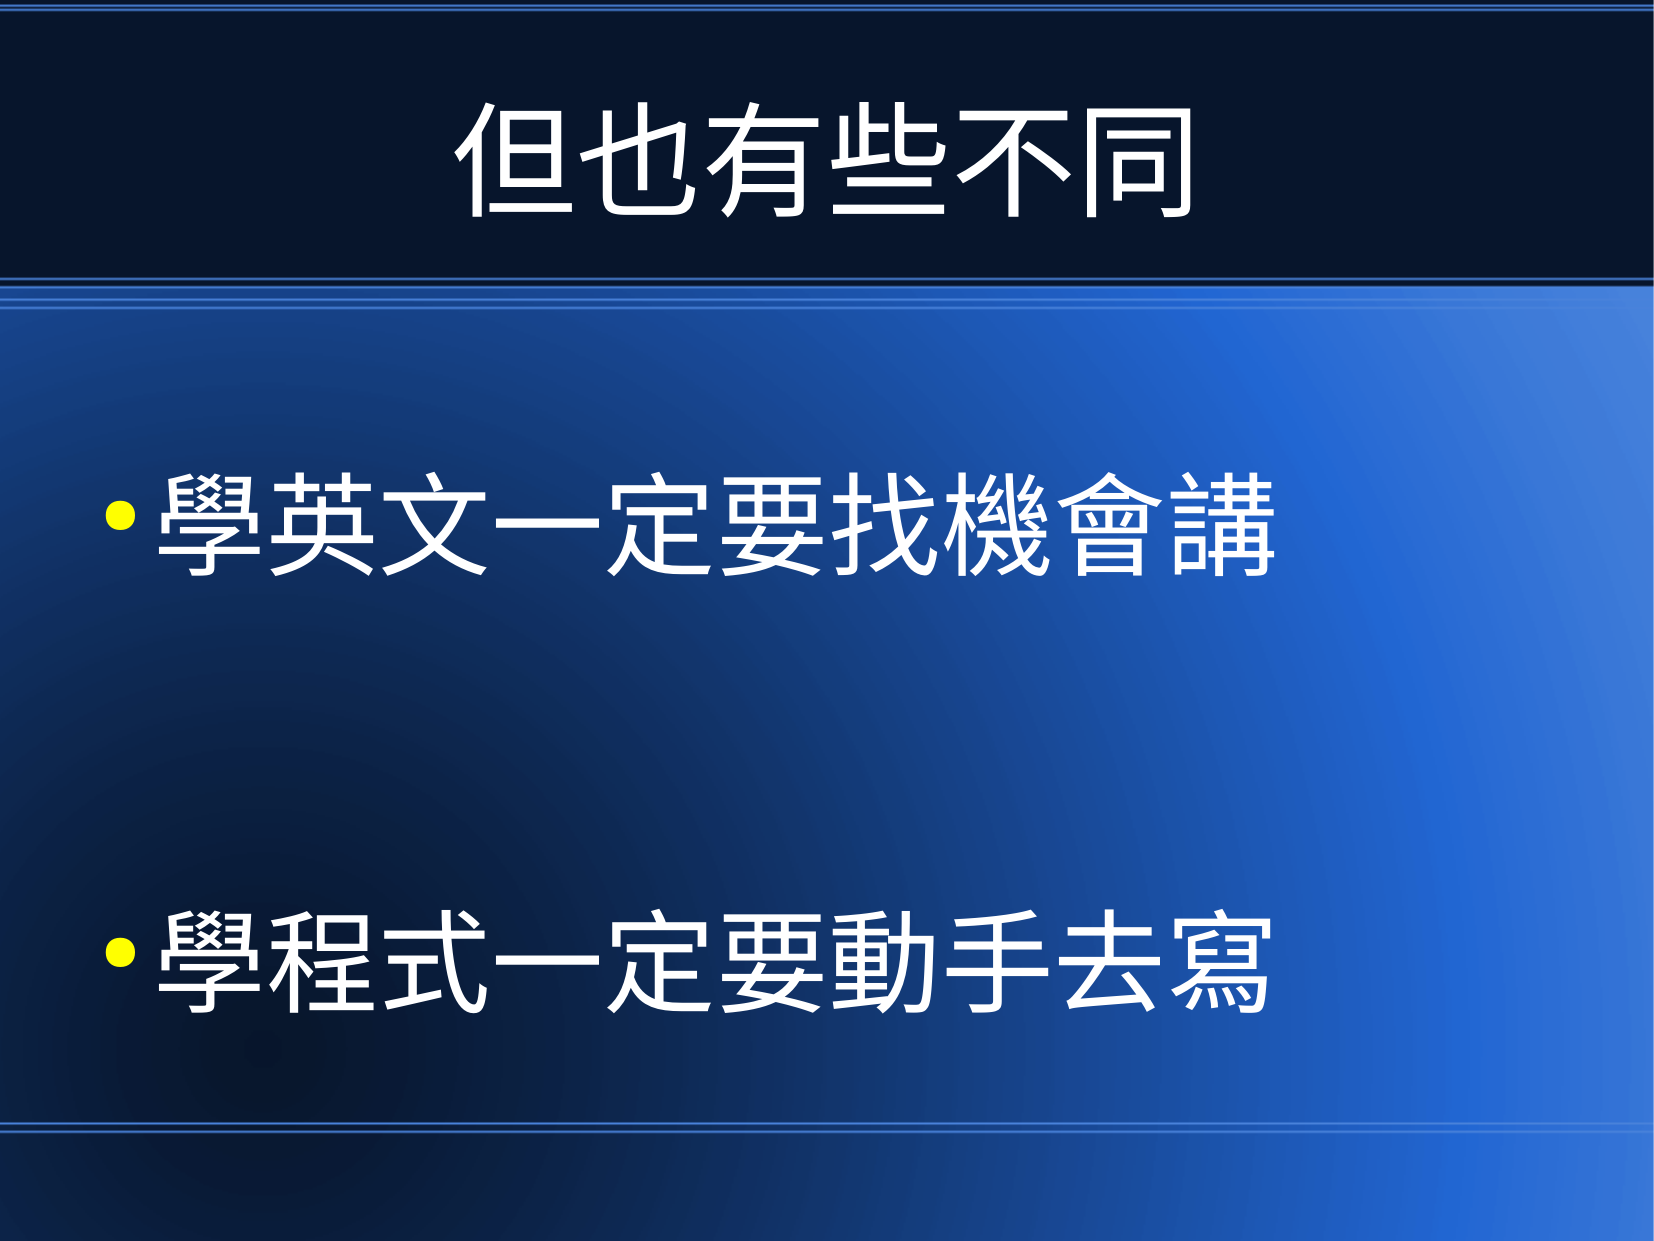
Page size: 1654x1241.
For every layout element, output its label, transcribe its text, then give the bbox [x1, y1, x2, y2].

title 但也有些不同 [82, 49, 1571, 257]
picture [0, 0, 1654, 1241]
list 學英文一定要找機會講 學程式一定要動手去寫 [82, 355, 1571, 1241]
